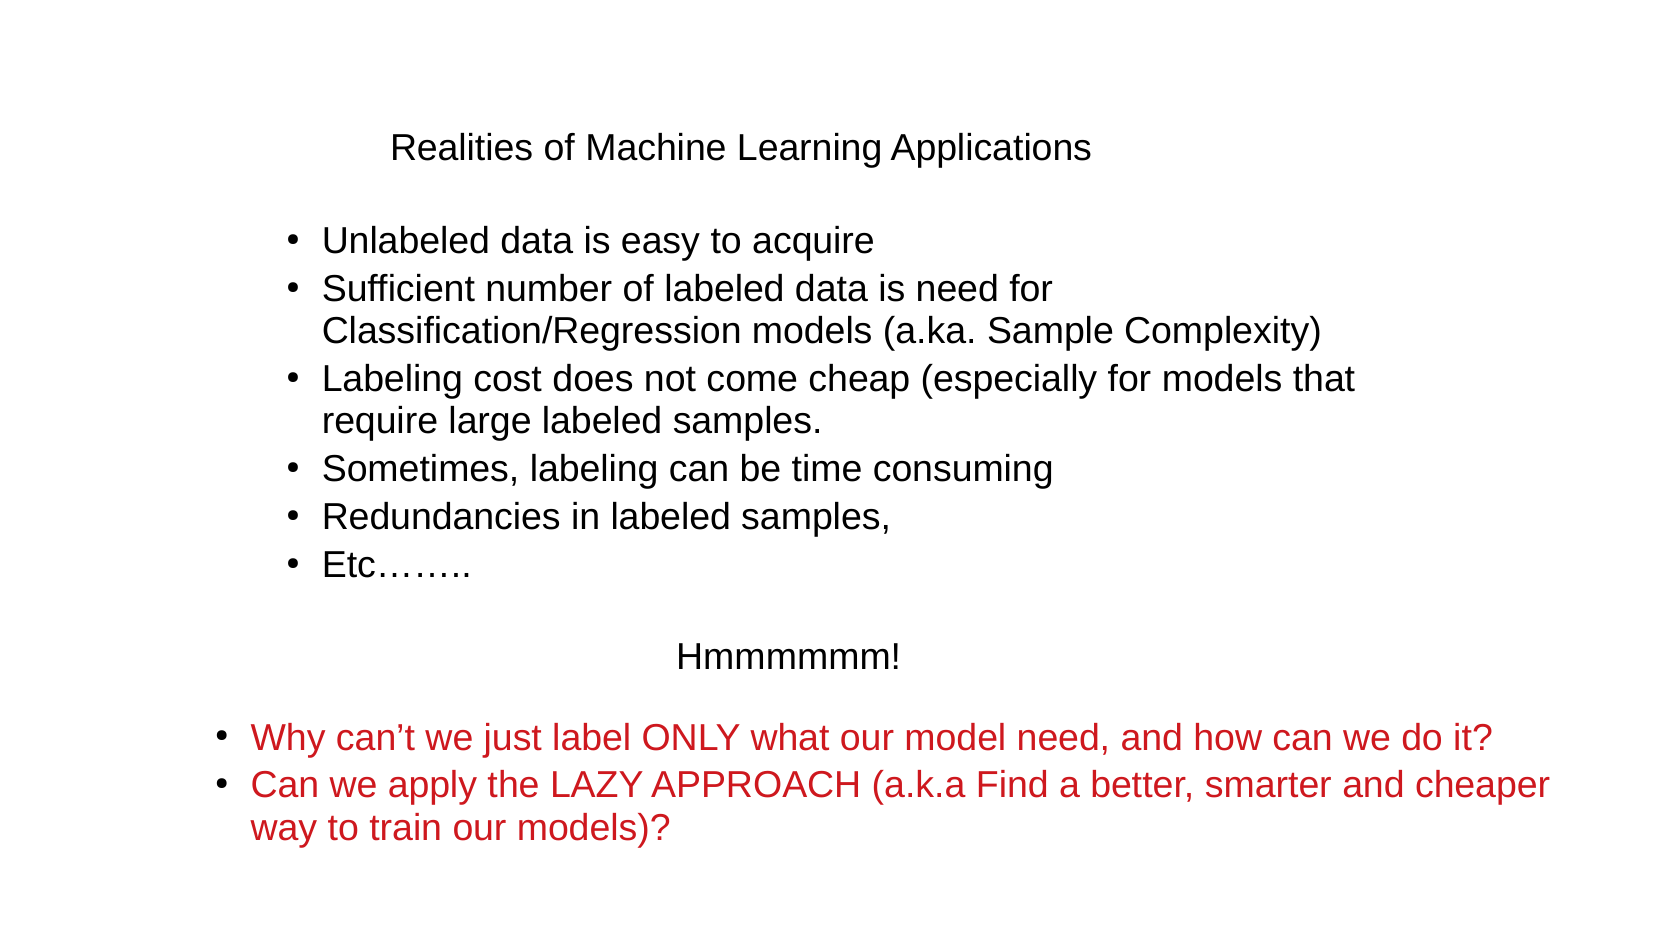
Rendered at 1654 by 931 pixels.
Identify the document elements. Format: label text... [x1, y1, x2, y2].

text_box Realities of Machine Learning Applications [375, 119, 1108, 177]
text_box Unlabeled data is easy to acquire Sufficient number of labeled data is need for Classification/Regression models (a.ka. Sample Complexity) Labeling cost does not come cheap (especially for models that require large labeled samples. Sometimes, labeling can be time consuming Redundancies in labeled samples, Etc…….. [271, 212, 1477, 593]
text_box Hmmmmmm! [661, 628, 917, 686]
text_box Why can’t we just label ONLY what our model need, and how can we do it? Can we apply the LAZY APPROACH (a.k.a Find a better, smarter and cheaper way to train our models)? [200, 708, 1571, 856]
